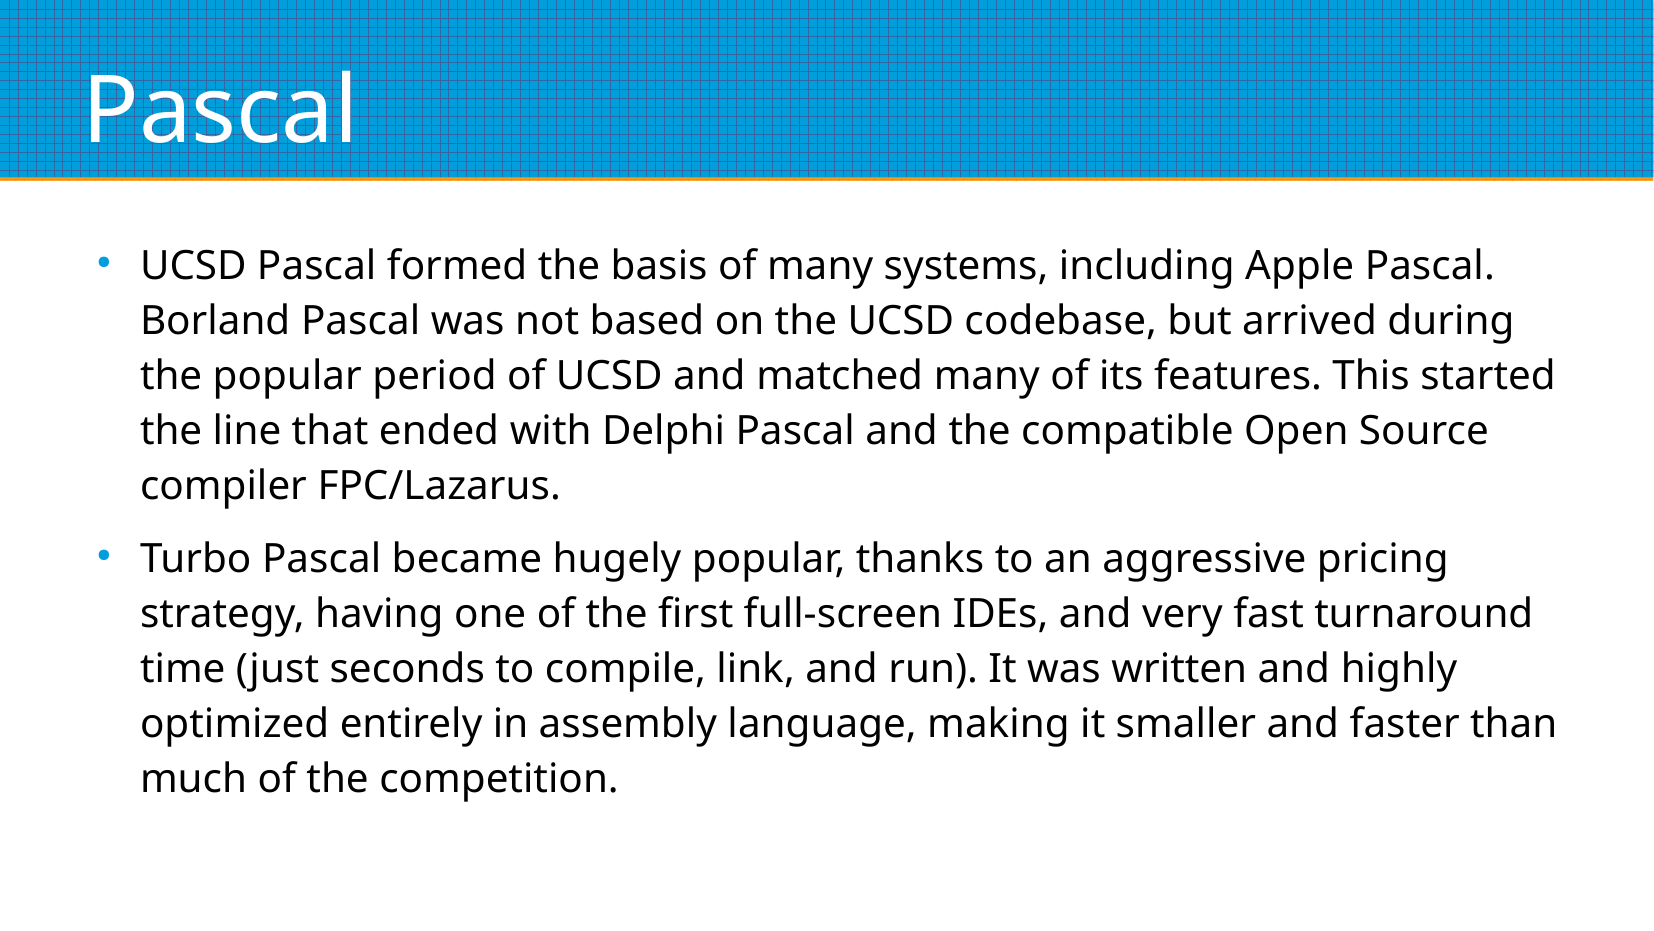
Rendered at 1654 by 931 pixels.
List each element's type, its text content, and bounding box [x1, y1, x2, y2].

title Pascal [82, 14, 1571, 171]
list UCSD Pascal formed the basis of many systems, including Apple Pascal. Borland Pascal was not based on the UCSD codebase, but arrived during the popular period of UCSD and matched many of its features. This started the line that ended with Delphi Pascal and the compatible Open Source compiler FPC/Lazarus. Turbo Pascal became hugely popular, thanks to an aggressive pricing strategy, having one of the first full-screen IDEs, and very fast turnaround time (just seconds to compile, link, and run). It was written and highly optimized entirely in assembly language, making it smaller and faster than much of the competition. [82, 236, 1563, 811]
